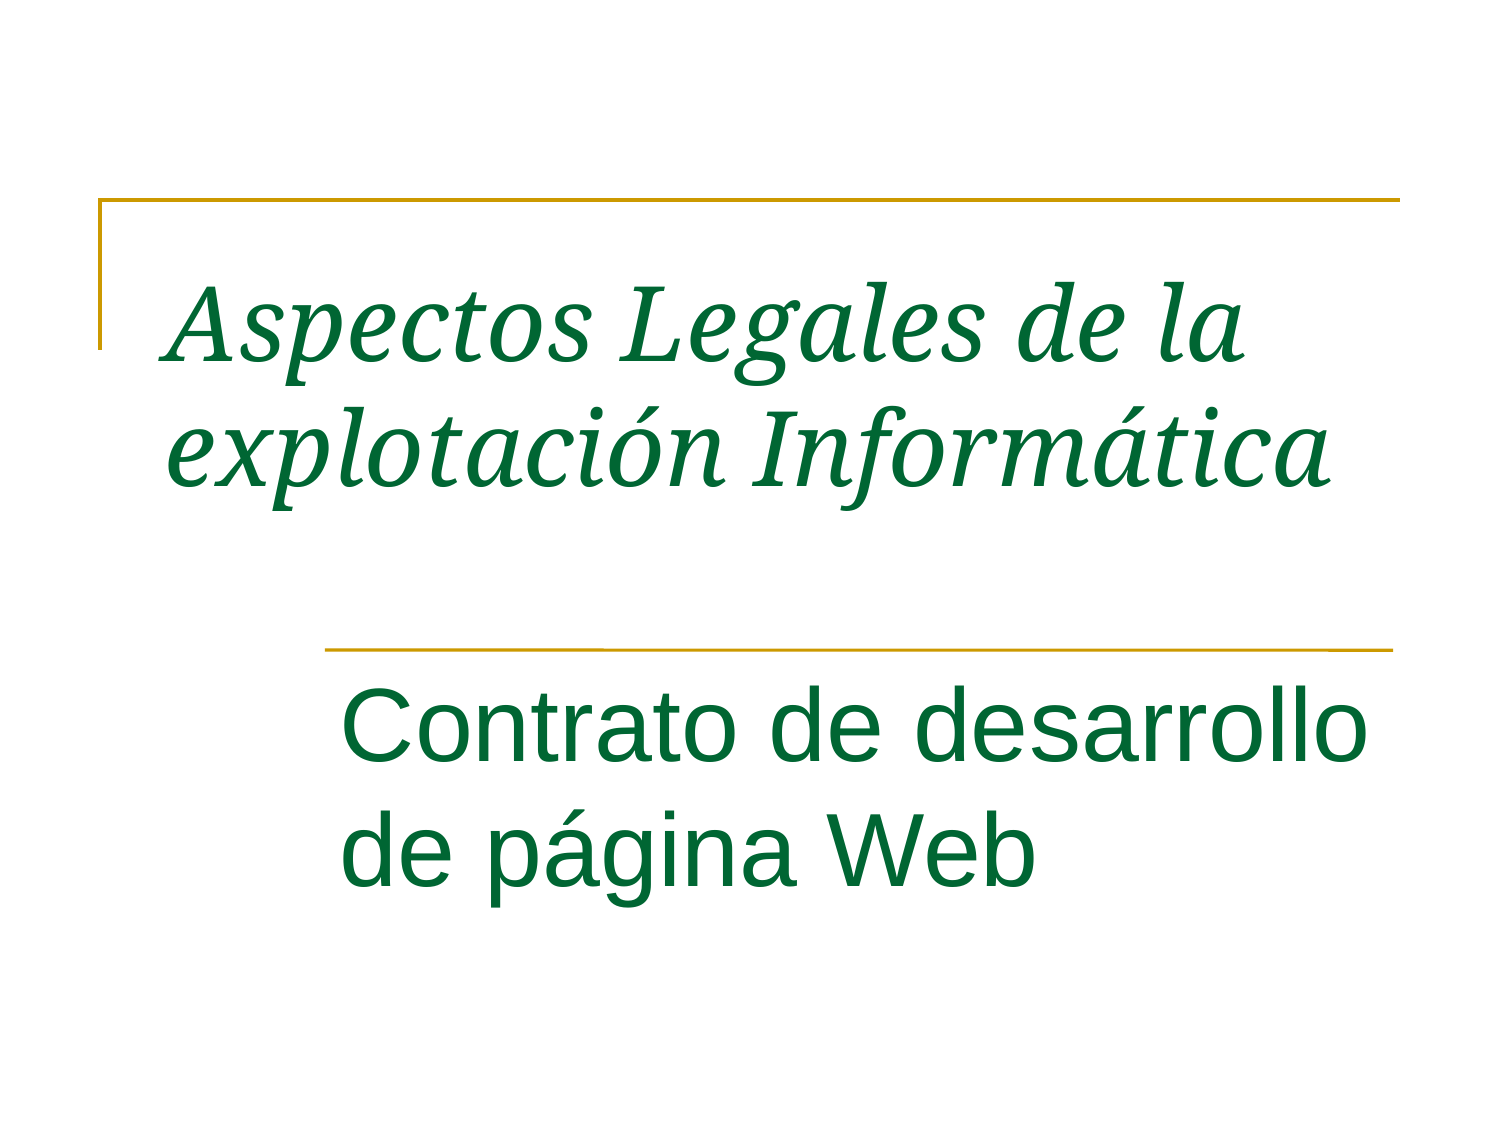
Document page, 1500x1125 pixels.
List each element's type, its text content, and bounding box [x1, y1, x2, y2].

title Aspectos Legales de la explotación Informática [149, 249, 1401, 538]
subtitle Contrato de desarrollo de página Web [324, 650, 1400, 938]
